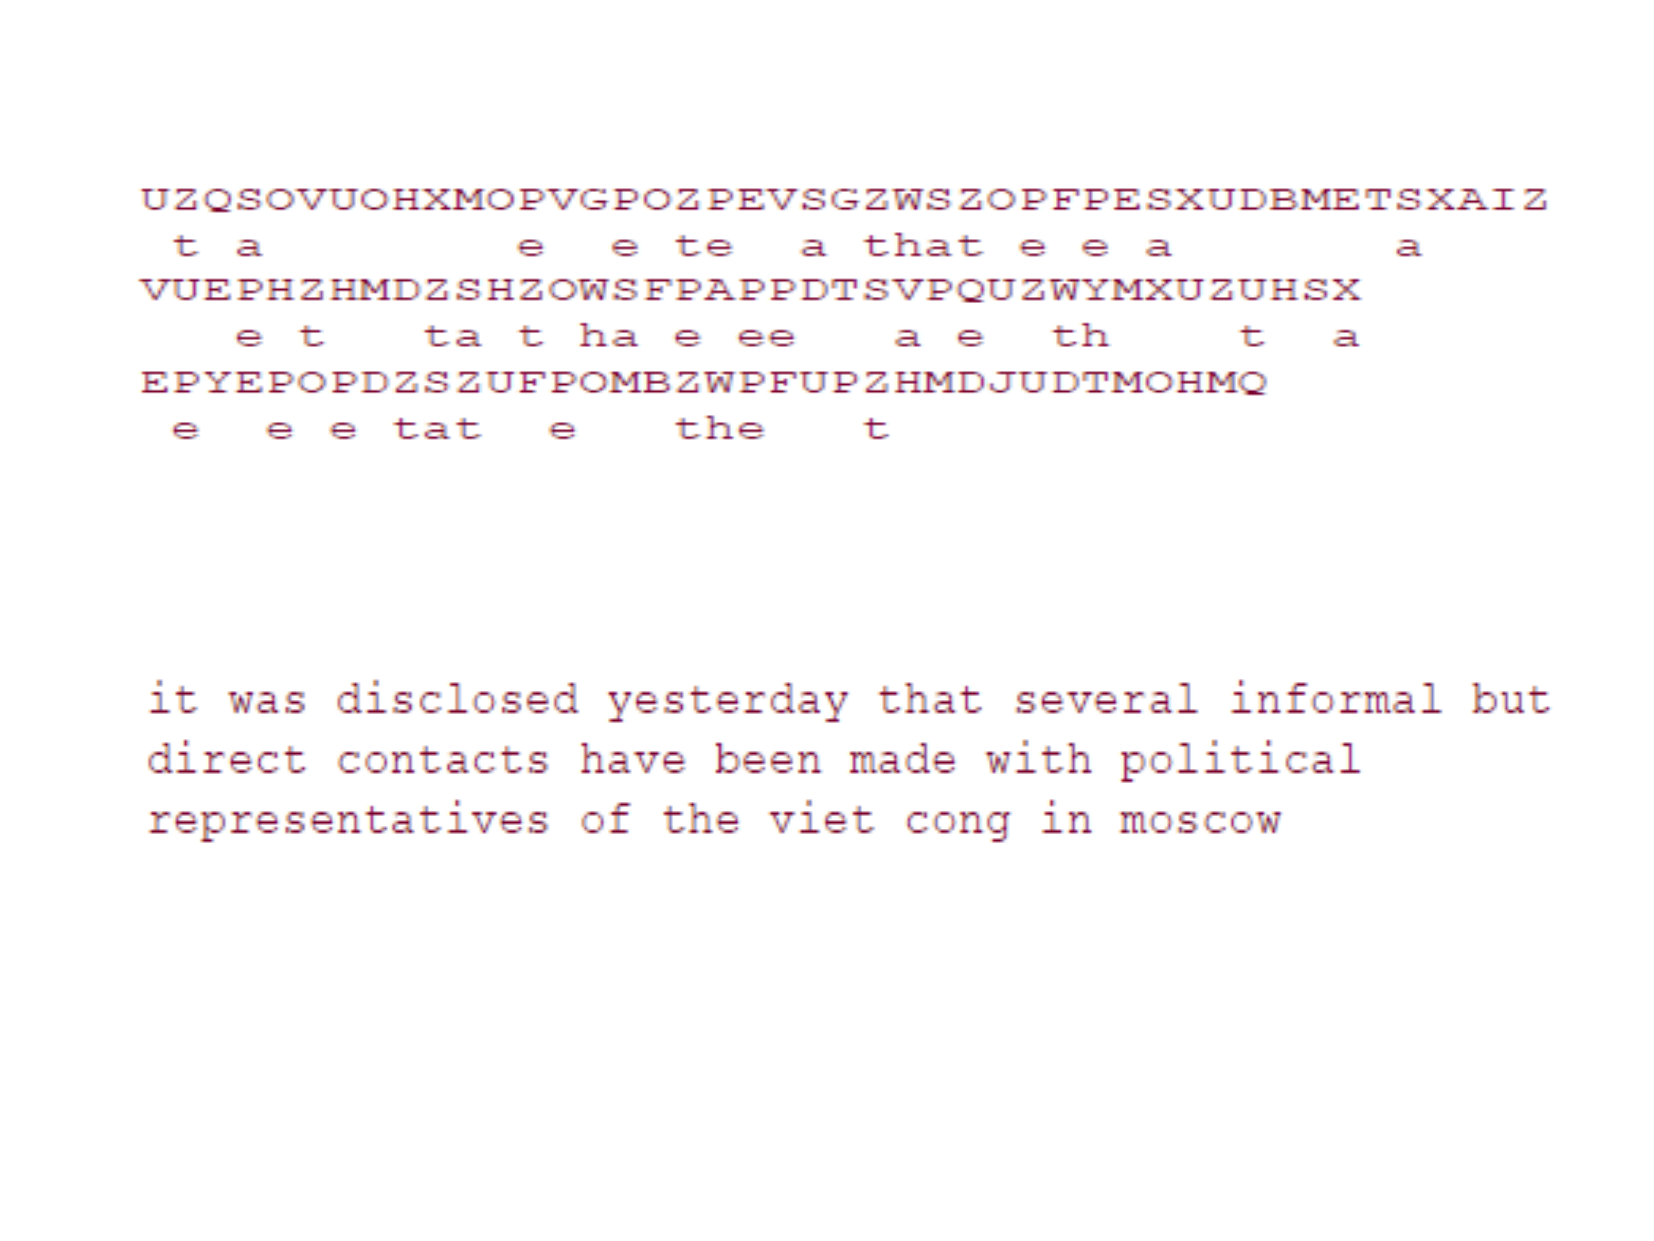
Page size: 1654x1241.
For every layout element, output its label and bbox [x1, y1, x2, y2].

picture [122, 633, 1591, 886]
picture [105, 134, 1576, 466]
